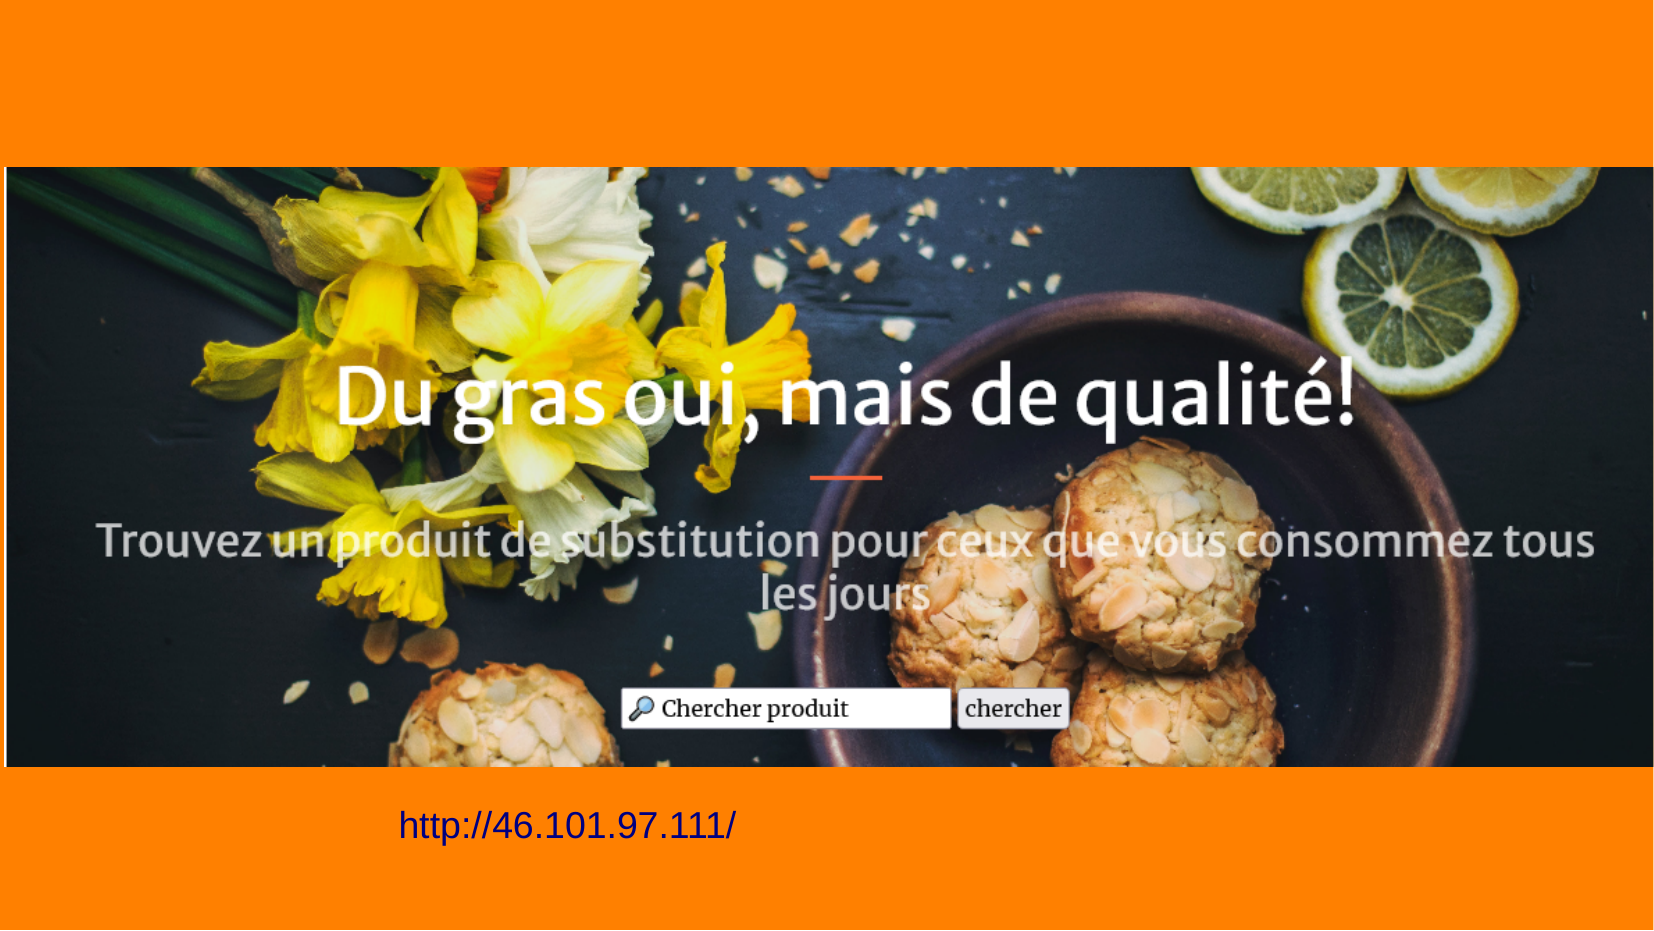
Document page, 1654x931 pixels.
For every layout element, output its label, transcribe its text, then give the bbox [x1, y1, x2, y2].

text_box http://46.101.97.111/ [383, 797, 1300, 868]
picture [4, 167, 1654, 767]
